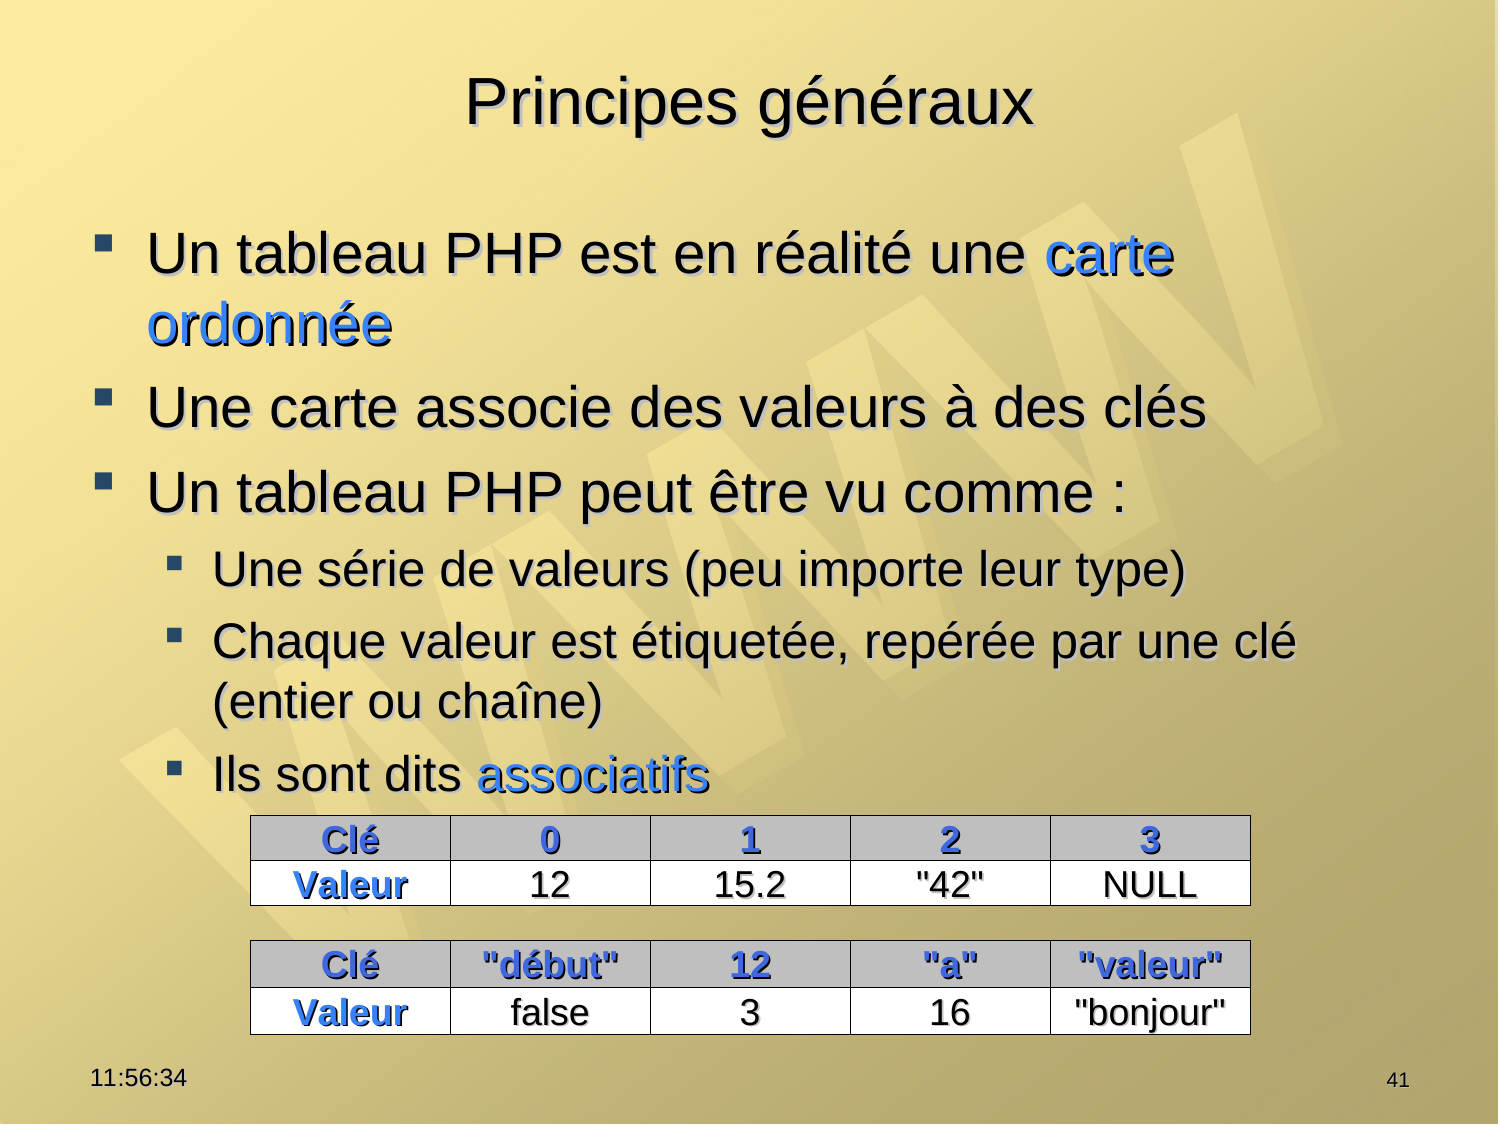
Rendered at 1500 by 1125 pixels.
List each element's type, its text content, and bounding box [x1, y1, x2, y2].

table_cell 16 [851, 988, 1050, 1034]
table_cell "42" [851, 861, 1050, 905]
table_header "début" [451, 941, 650, 987]
table_cell Valeur [251, 861, 450, 905]
table_cell false [451, 988, 650, 1034]
table_cell NULL [1051, 861, 1250, 905]
table_cell 3 [651, 988, 850, 1034]
table_header 12 [651, 941, 850, 987]
table_cell 15.2 [651, 861, 850, 905]
text_box <numéro> [1074, 1058, 1426, 1100]
table_header "valeur" [1051, 941, 1250, 987]
table_header 3 [1051, 816, 1250, 860]
table_cell "bonjour" [1051, 988, 1250, 1034]
table_header Clé [251, 941, 450, 987]
table_header 0 [451, 816, 650, 860]
table_header 2 [851, 816, 1050, 860]
table_header "a" [851, 941, 1050, 987]
text_box 18:45:30 [74, 1058, 426, 1100]
table_header Clé [251, 816, 450, 860]
table_cell Valeur [251, 988, 450, 1034]
table_cell 12 [451, 861, 650, 905]
list Un tableau PHP est en réalité une carte ordonnée Une carte associe des valeurs à des clés Un tableau PHP peut être vu comme : Une série de valeurs (peu importe leur type) Chaque valeur est étiquetée, repérée par une clé (entier ou chaîne) Ils sont dits associatifs [75, 207, 1426, 1035]
table_header 1 [651, 816, 850, 860]
title Principes généraux [75, 45, 1426, 152]
